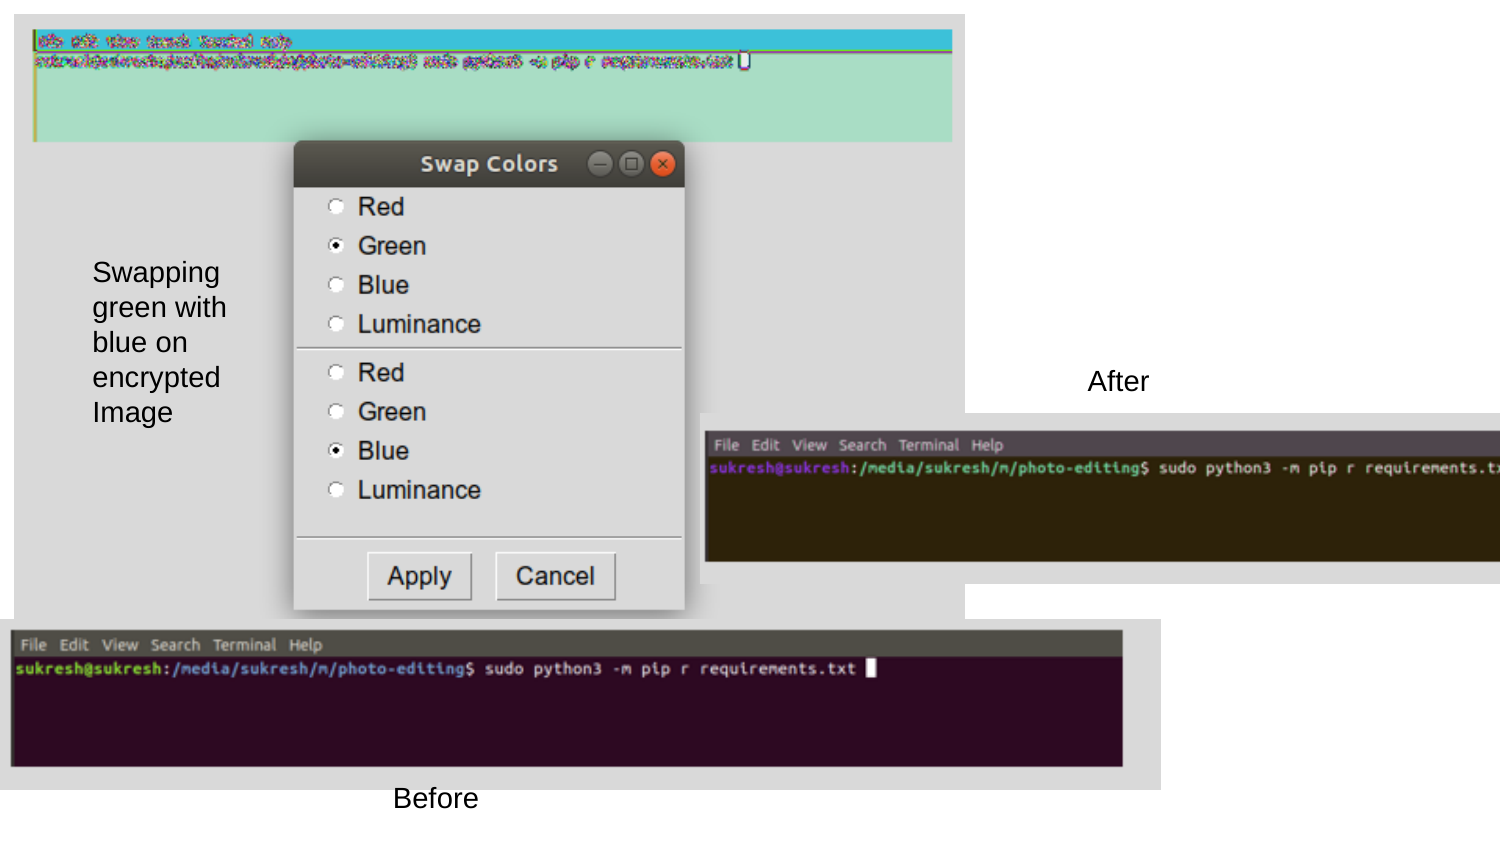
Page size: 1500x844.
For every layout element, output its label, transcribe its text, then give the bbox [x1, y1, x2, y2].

text_box Swapping green with blue on encrypted Image [77, 238, 271, 444]
text_box After [1072, 347, 1266, 413]
text_box Before [377, 764, 641, 830]
picture [0, 14, 1500, 790]
